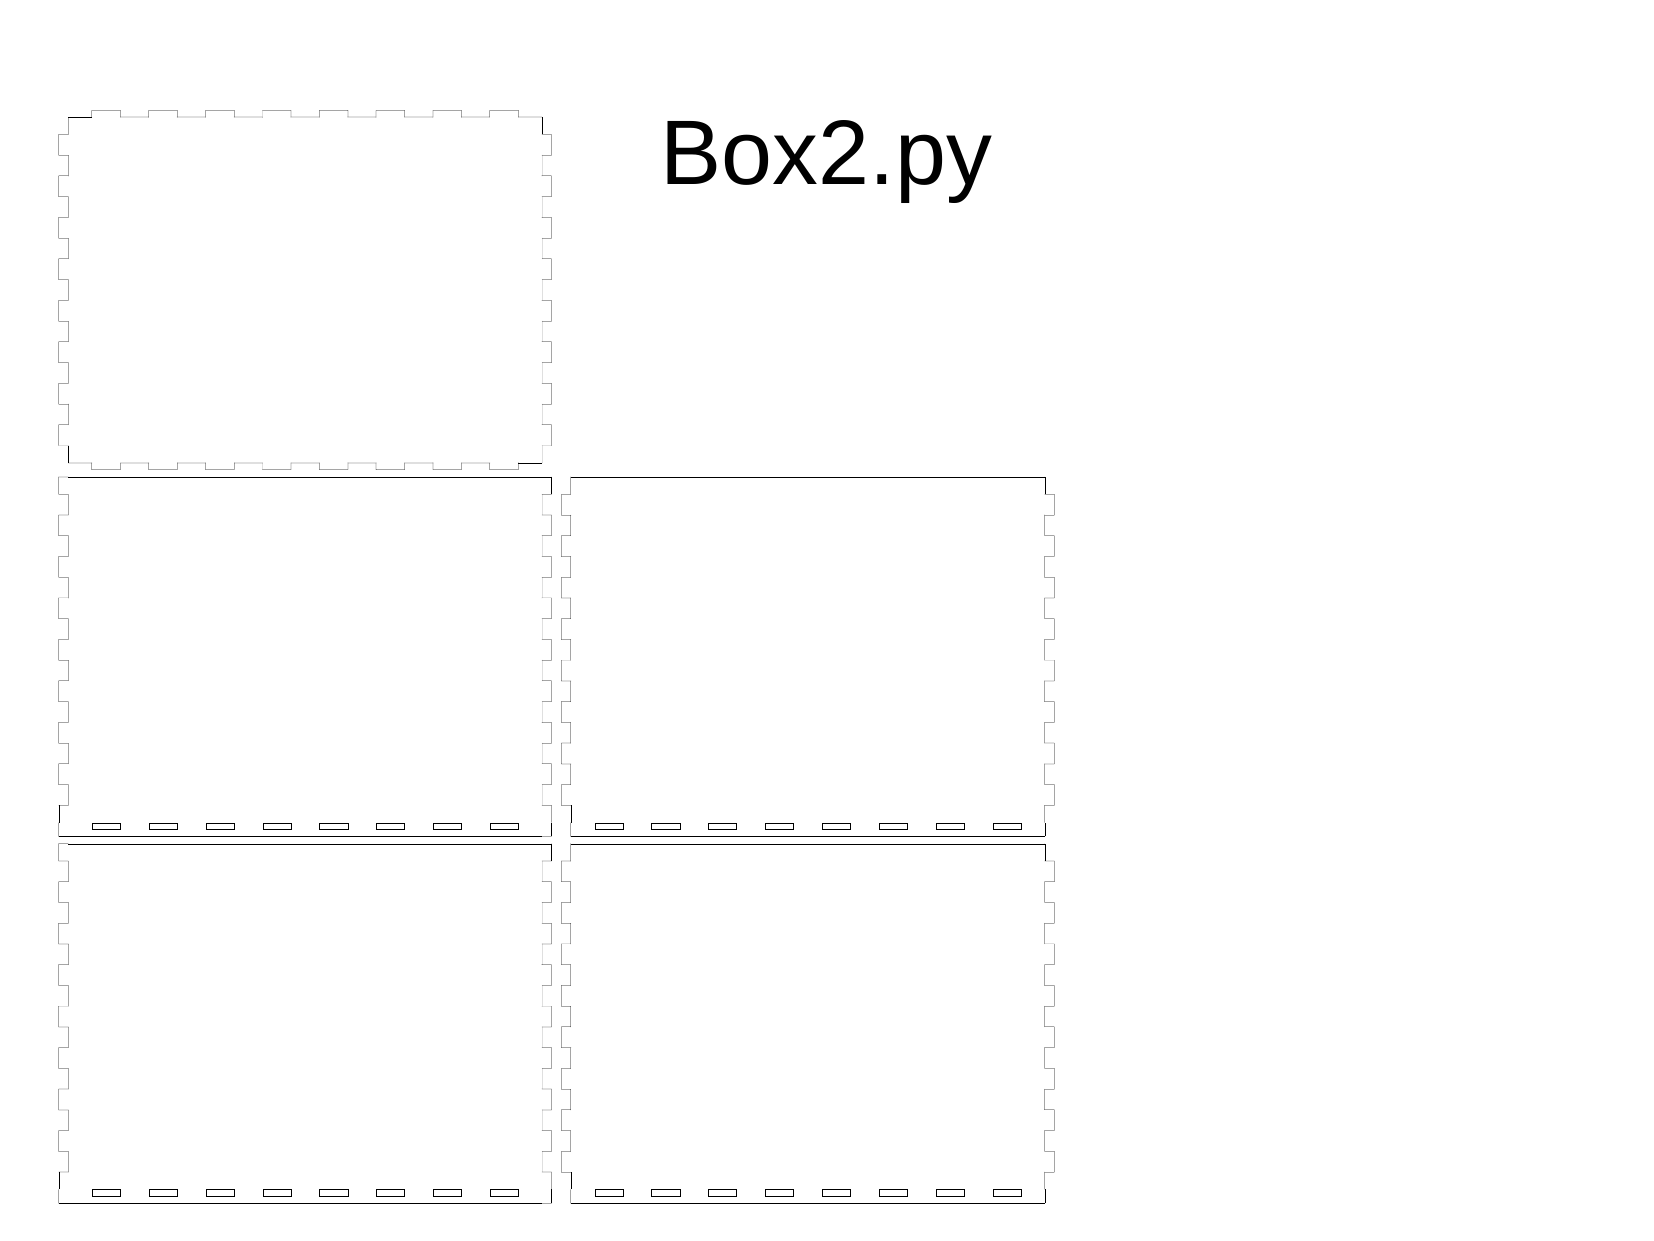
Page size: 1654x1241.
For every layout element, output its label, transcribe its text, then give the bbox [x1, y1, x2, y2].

title Box2.py [82, 49, 1571, 257]
picture [44, 0, 1087, 1214]
